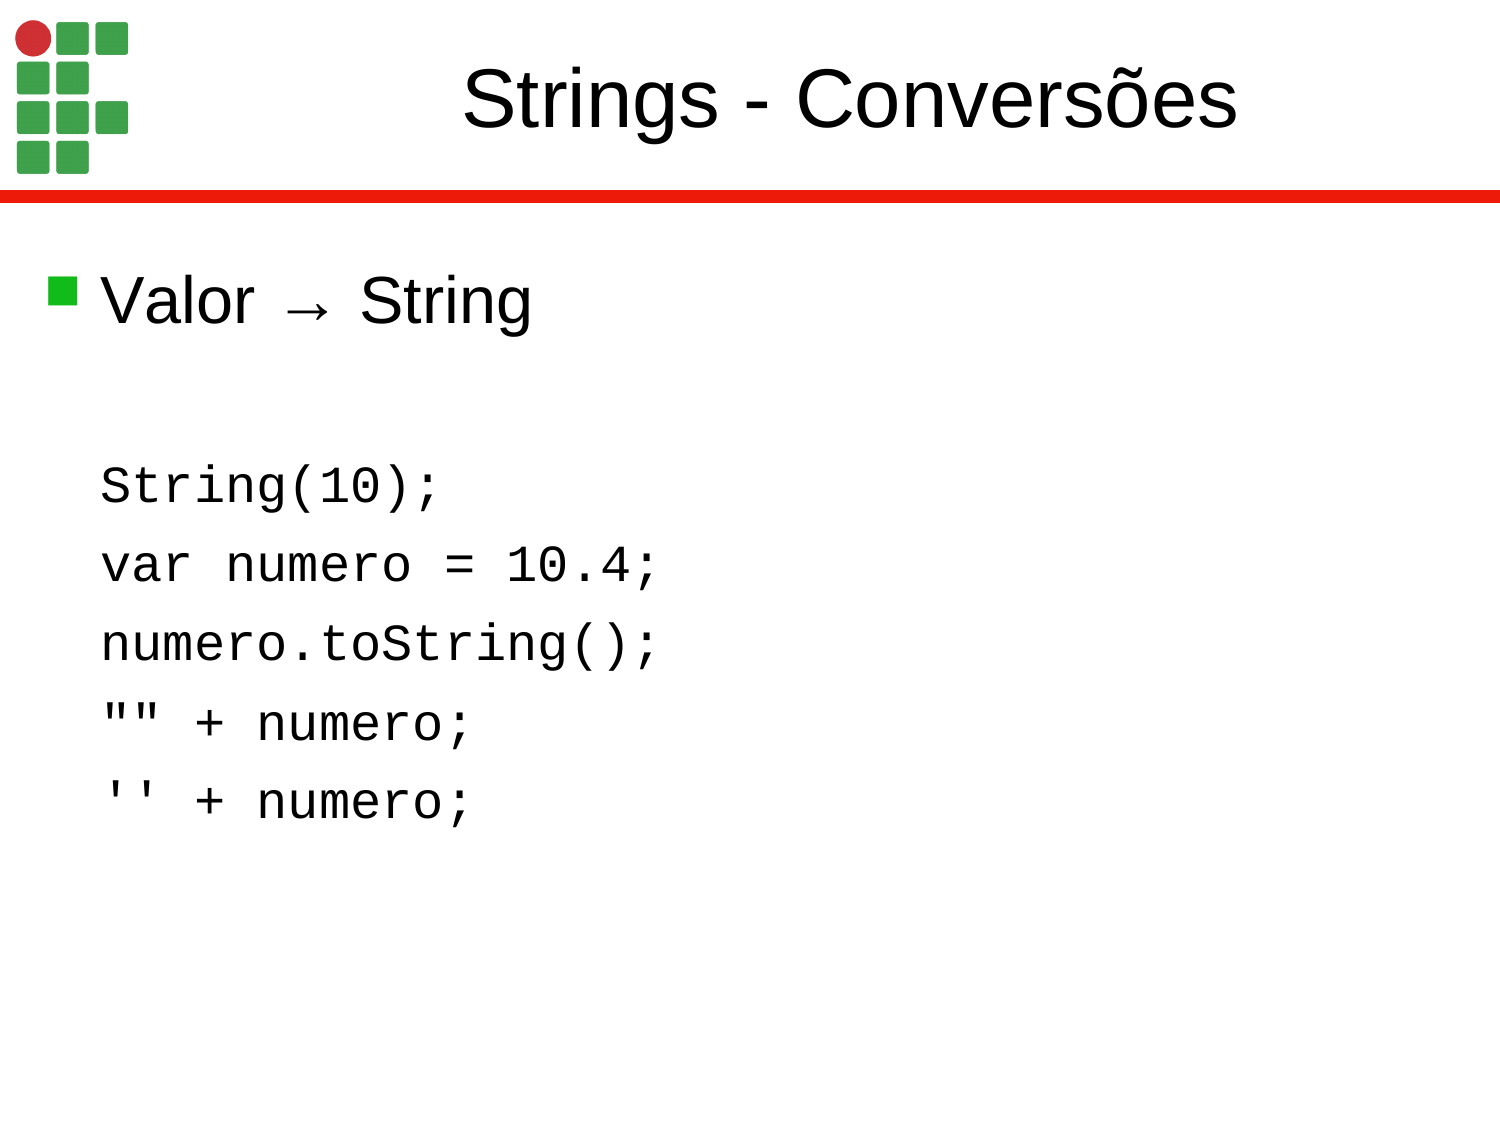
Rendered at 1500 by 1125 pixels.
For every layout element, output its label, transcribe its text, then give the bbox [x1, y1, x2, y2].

picture [14, 16, 130, 178]
title Strings - Conversões [230, 0, 1471, 202]
list Valor → String String(10); var numero = 10.4; numero.toString(); "" + numero; '' + numero; [29, 207, 1471, 1087]
